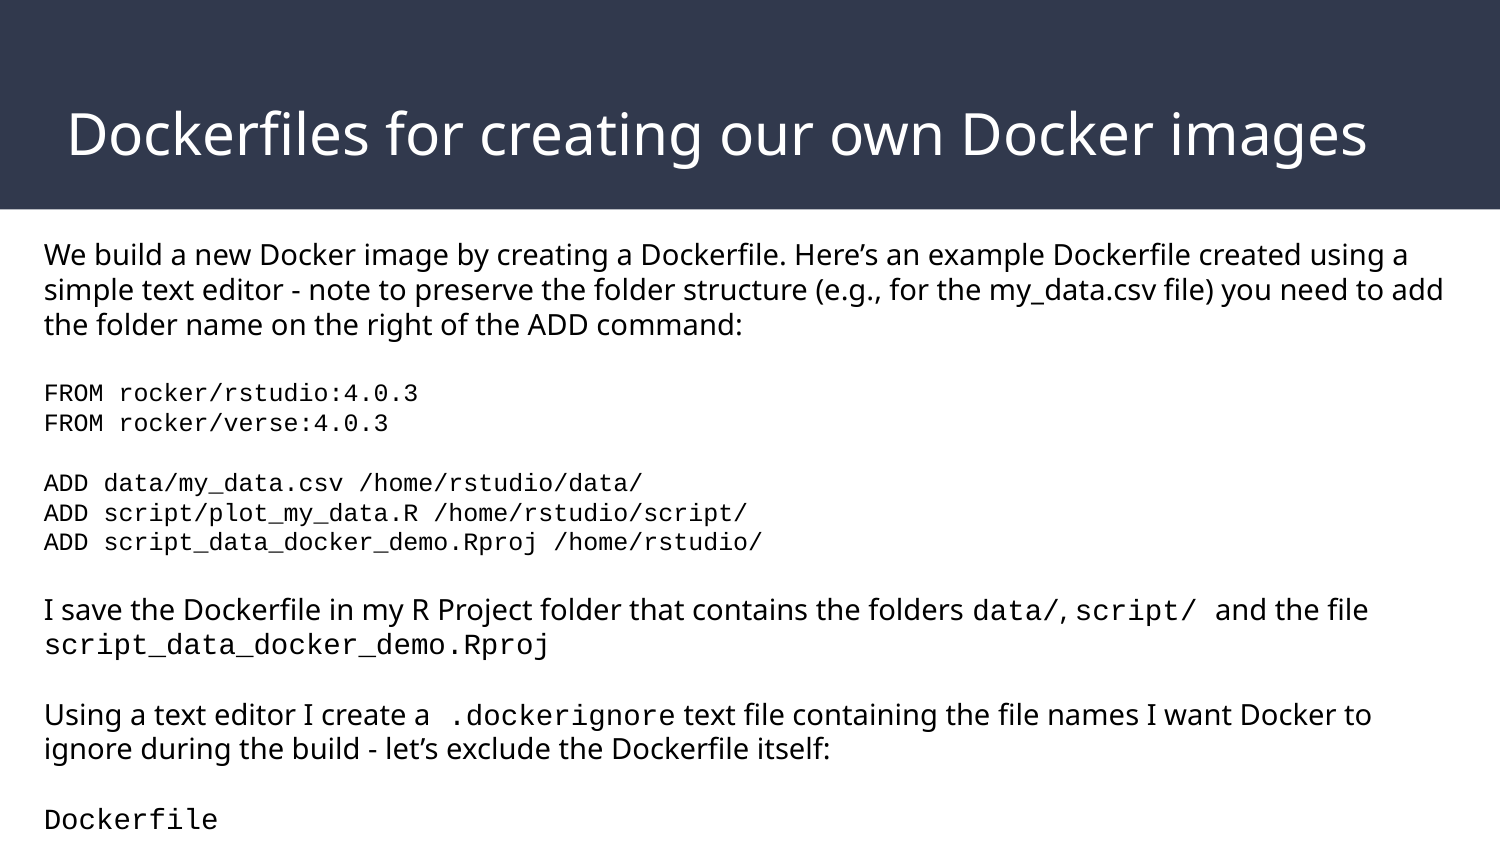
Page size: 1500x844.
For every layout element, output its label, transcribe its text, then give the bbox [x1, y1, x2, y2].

title Dockerfiles for creating our own Docker images [51, 82, 1449, 185]
text_box We build a new Docker image by creating a Dockerfile. Here’s an example Dockerfile created using a simple text editor - note to preserve the folder structure (e.g., for the my_data.csv file) you need to add the folder name on the right of the ADD command: FROM rocker/rstudio:4.0.3 FROM rocker/verse:4.0.3 ADD data/my_data.csv /home/rstudio/data/ ADD script/plot_my_data.R /home/rstudio/script/ ADD script_data_docker_demo.Rproj /home/rstudio/ I save the Dockerfile in my R Project folder that contains the folders data/, script/ and the file script_data_docker_demo.Rproj Using a text editor I create a .dockerignore text file containing the file names I want Docker to ignore during the build - let’s exclude the Dockerfile itself: Dockerfile [28, 221, 1470, 815]
